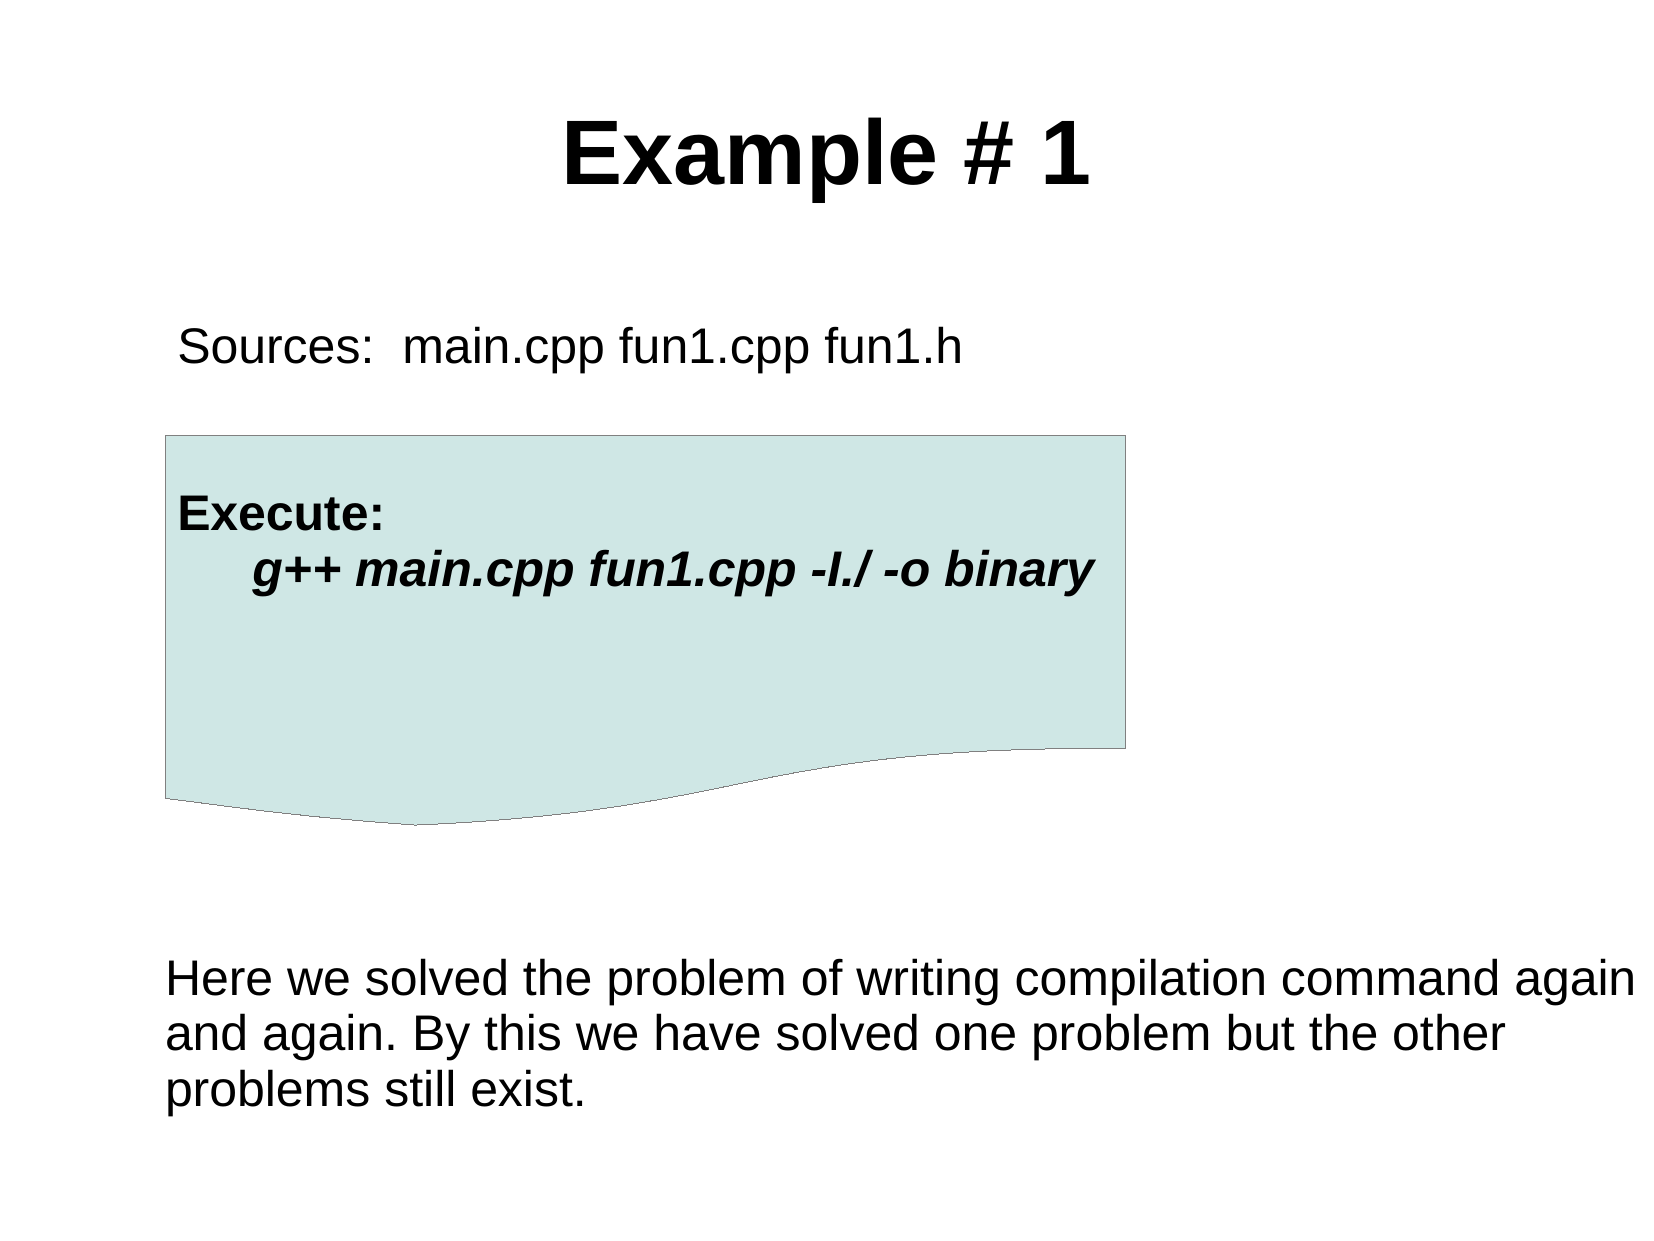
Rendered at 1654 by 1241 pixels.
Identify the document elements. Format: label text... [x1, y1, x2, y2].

text_box [165, 435, 1126, 826]
title Sources: main.cpp fun1.cpp fun1.h Execute: g++ main.cpp fun1.cpp -I./ -o binary [177, 318, 1654, 597]
title Here we solved the problem of writing compilation command again and again. By this we have solved one problem but the other problems still exist. [165, 930, 1654, 1138]
title Example # 1 [82, 49, 1571, 257]
